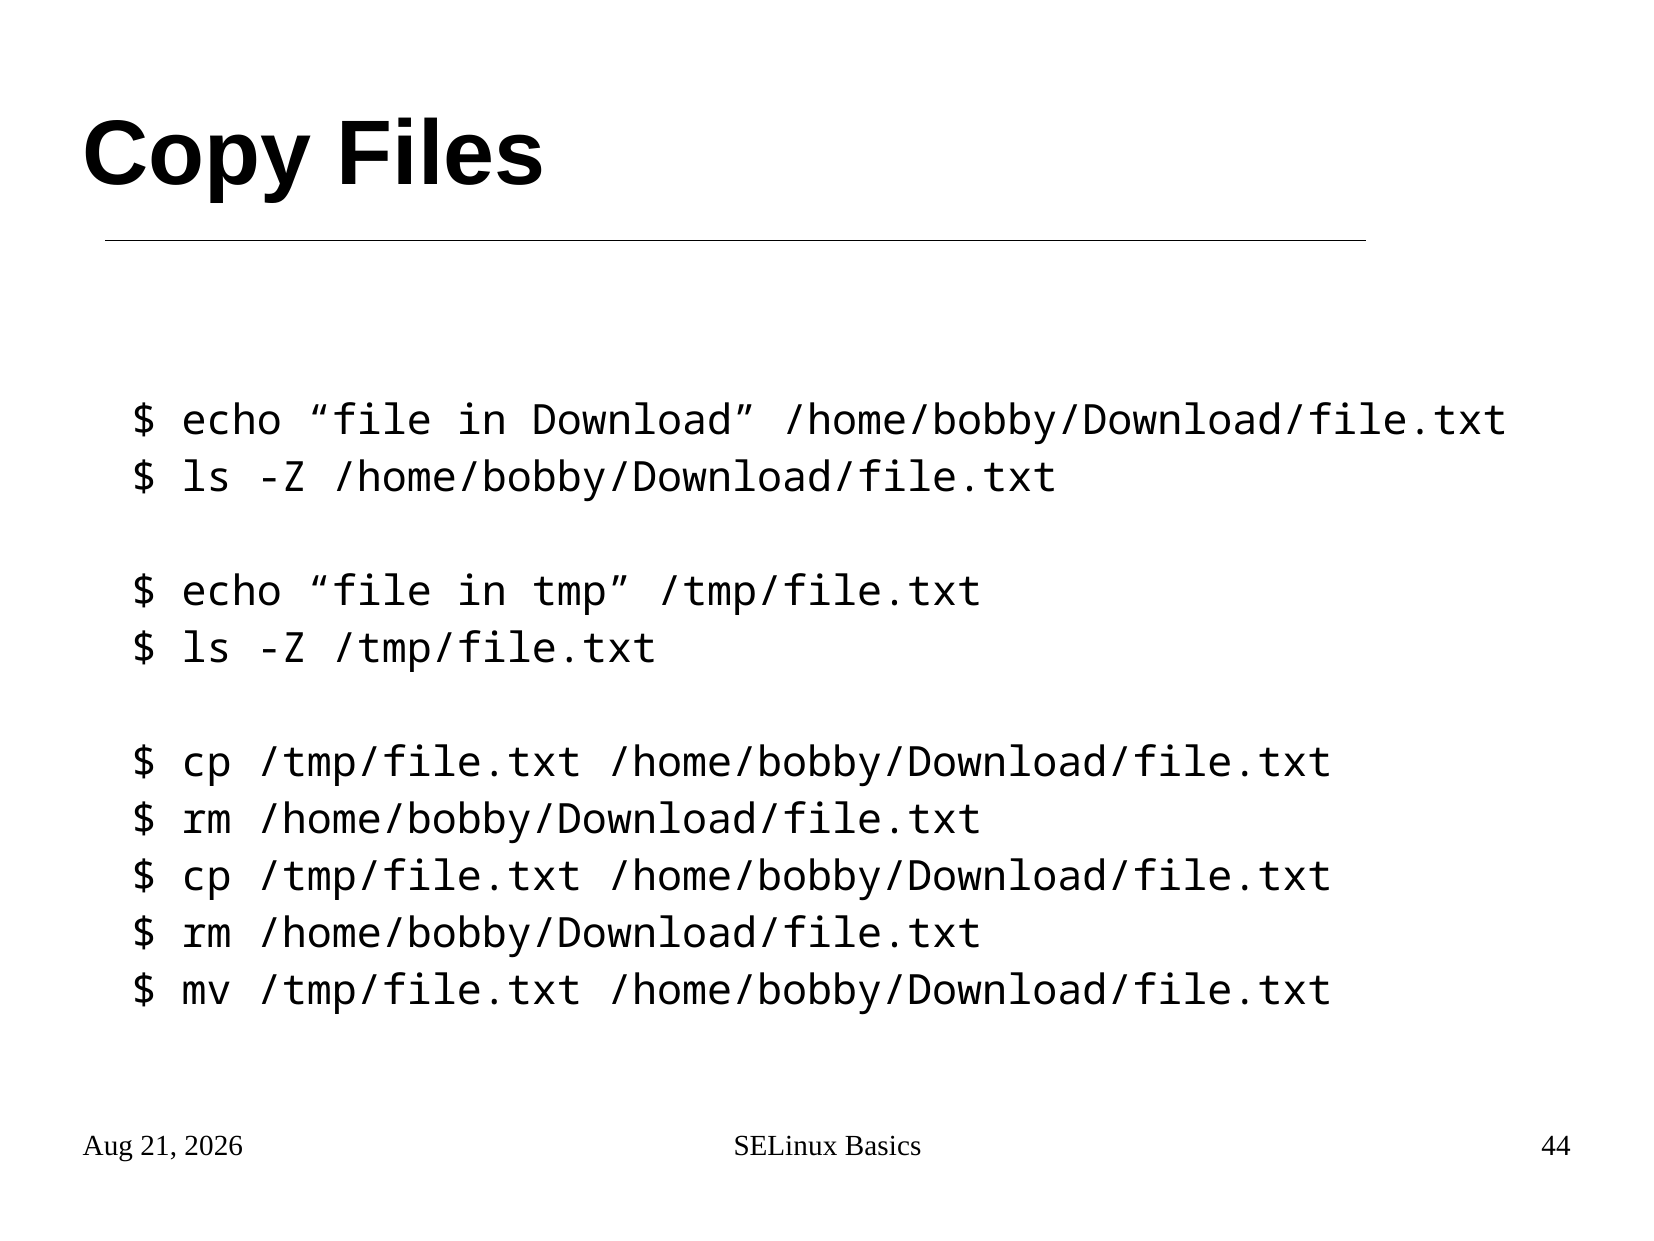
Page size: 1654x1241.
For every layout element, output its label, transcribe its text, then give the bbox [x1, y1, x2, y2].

title Copy Files [82, 49, 1571, 257]
text_box $ echo “file in Download” /home/bobby/Download/file.txt $ ls -Z /home/bobby/Download/file.txt $ echo “file in tmp” /tmp/file.txt $ ls -Z /tmp/file.txt $ cp /tmp/file.txt /home/bobby/Download/file.txt $ rm /home/bobby/Download/file.txt $ cp /tmp/file.txt /home/bobby/Download/file.txt $ rm /home/bobby/Download/file.txt $ mv /tmp/file.txt /home/bobby/Download/file.txt [116, 382, 1536, 980]
